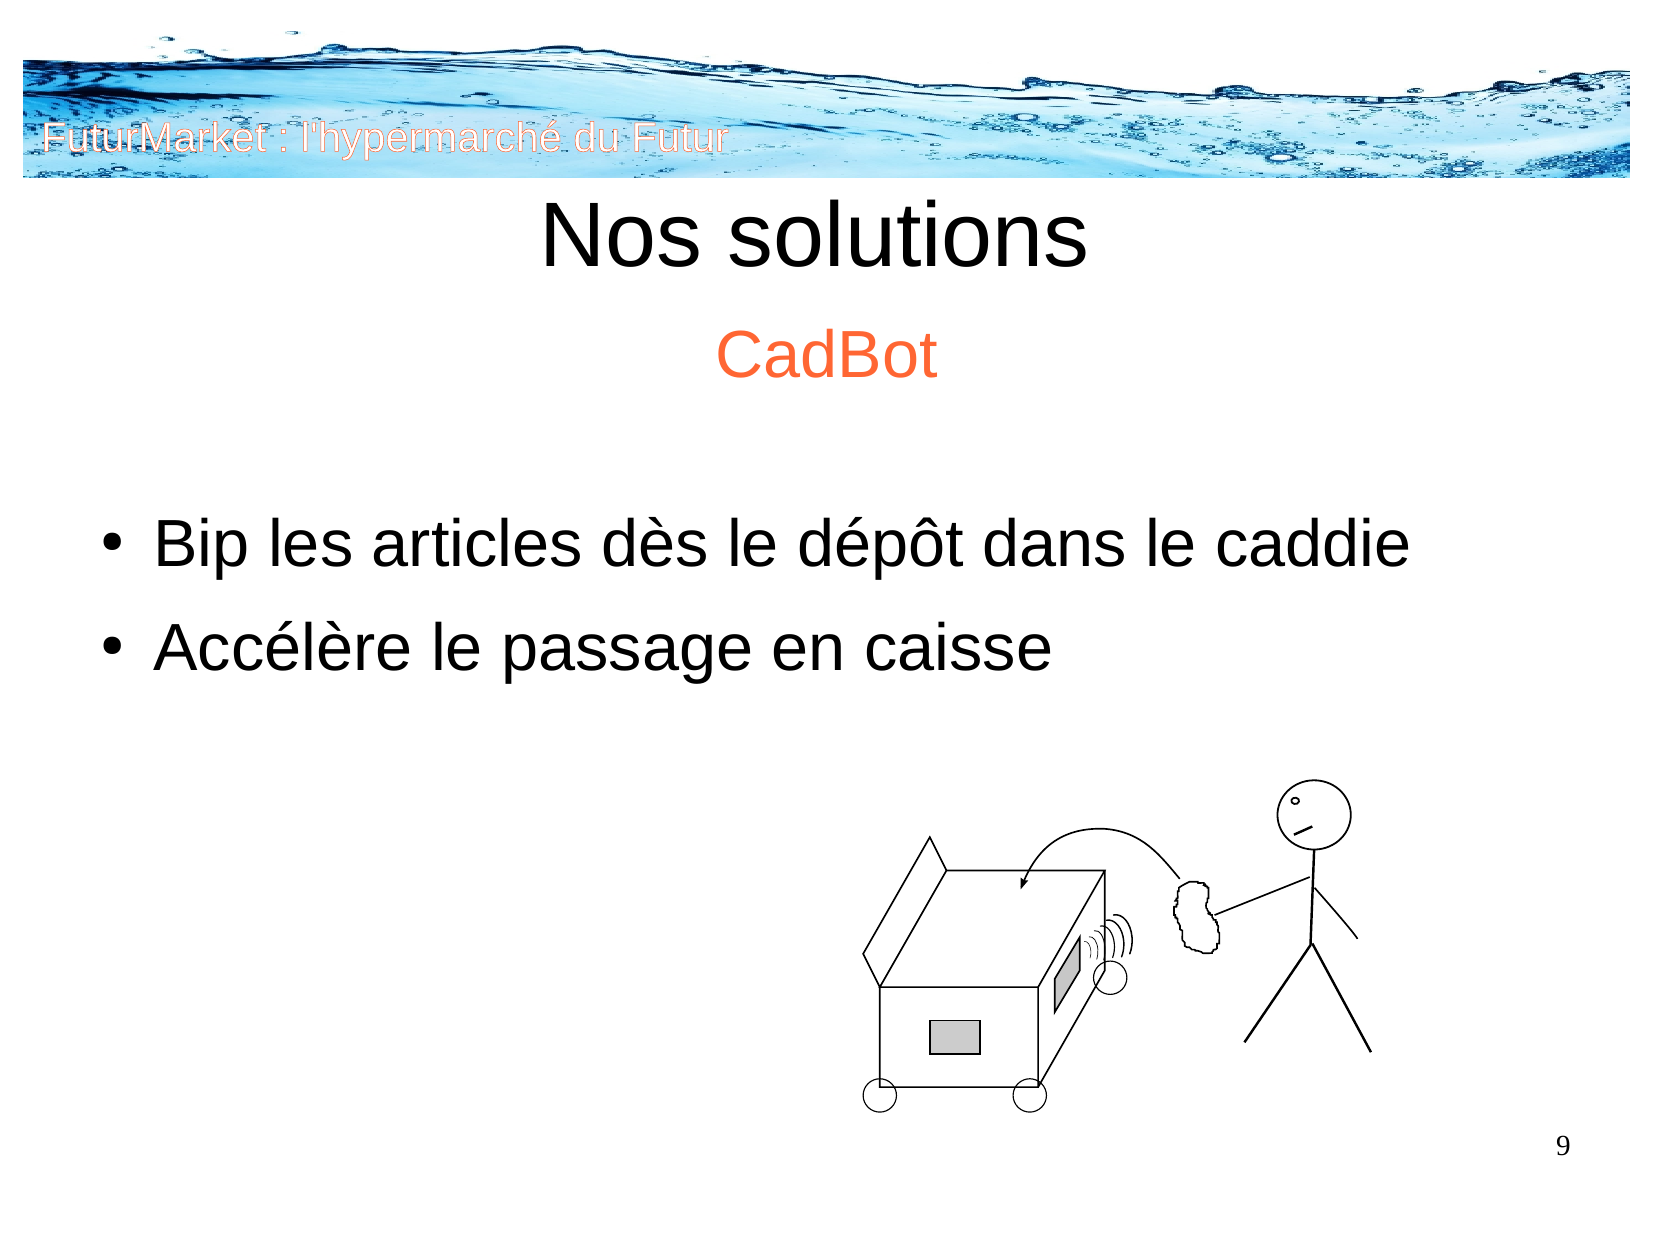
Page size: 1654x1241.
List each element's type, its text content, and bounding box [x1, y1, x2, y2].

picture [862, 779, 1373, 1113]
picture [23, 23, 1630, 178]
title Nos solutions [23, 180, 1607, 290]
list Bip les articles dès le dépôt dans le caddie Accélère le passage en caisse [82, 401, 1571, 1121]
text_box CadBot [47, 309, 1607, 399]
